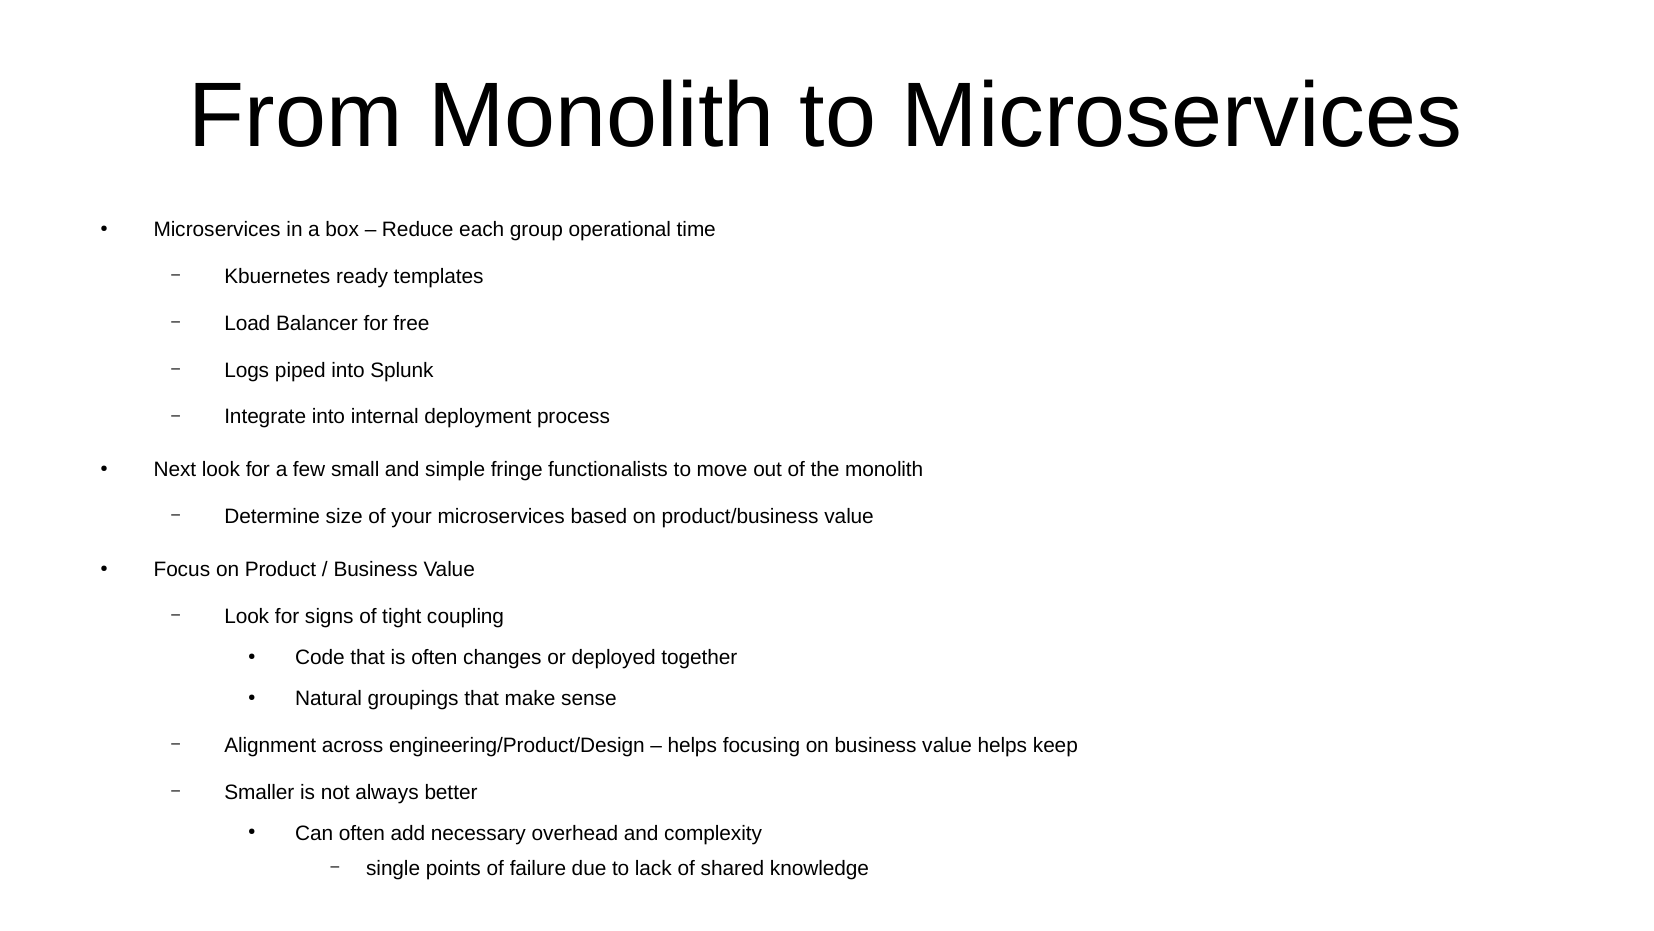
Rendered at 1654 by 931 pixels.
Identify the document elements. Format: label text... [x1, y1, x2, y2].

list Microservices in a box – Reduce each group operational time Kbuernetes ready templates Load Balancer for free Logs piped into Splunk Integrate into internal deployment process Next look for a few small and simple fringe functionalists to move out of the monolith Determine size of your microservices based on product/business value Focus on Product / Business Value Look for signs of tight coupling Code that is often changes or deployed together Natural groupings that make sense Alignment across engineering/Product/Design – helps focusing on business value helps keep Smaller is not always better Can often add necessary overhead and complexity single points of failure due to lack of shared knowledge [82, 217, 1621, 916]
title From Monolith to Microservices [82, 37, 1571, 193]
